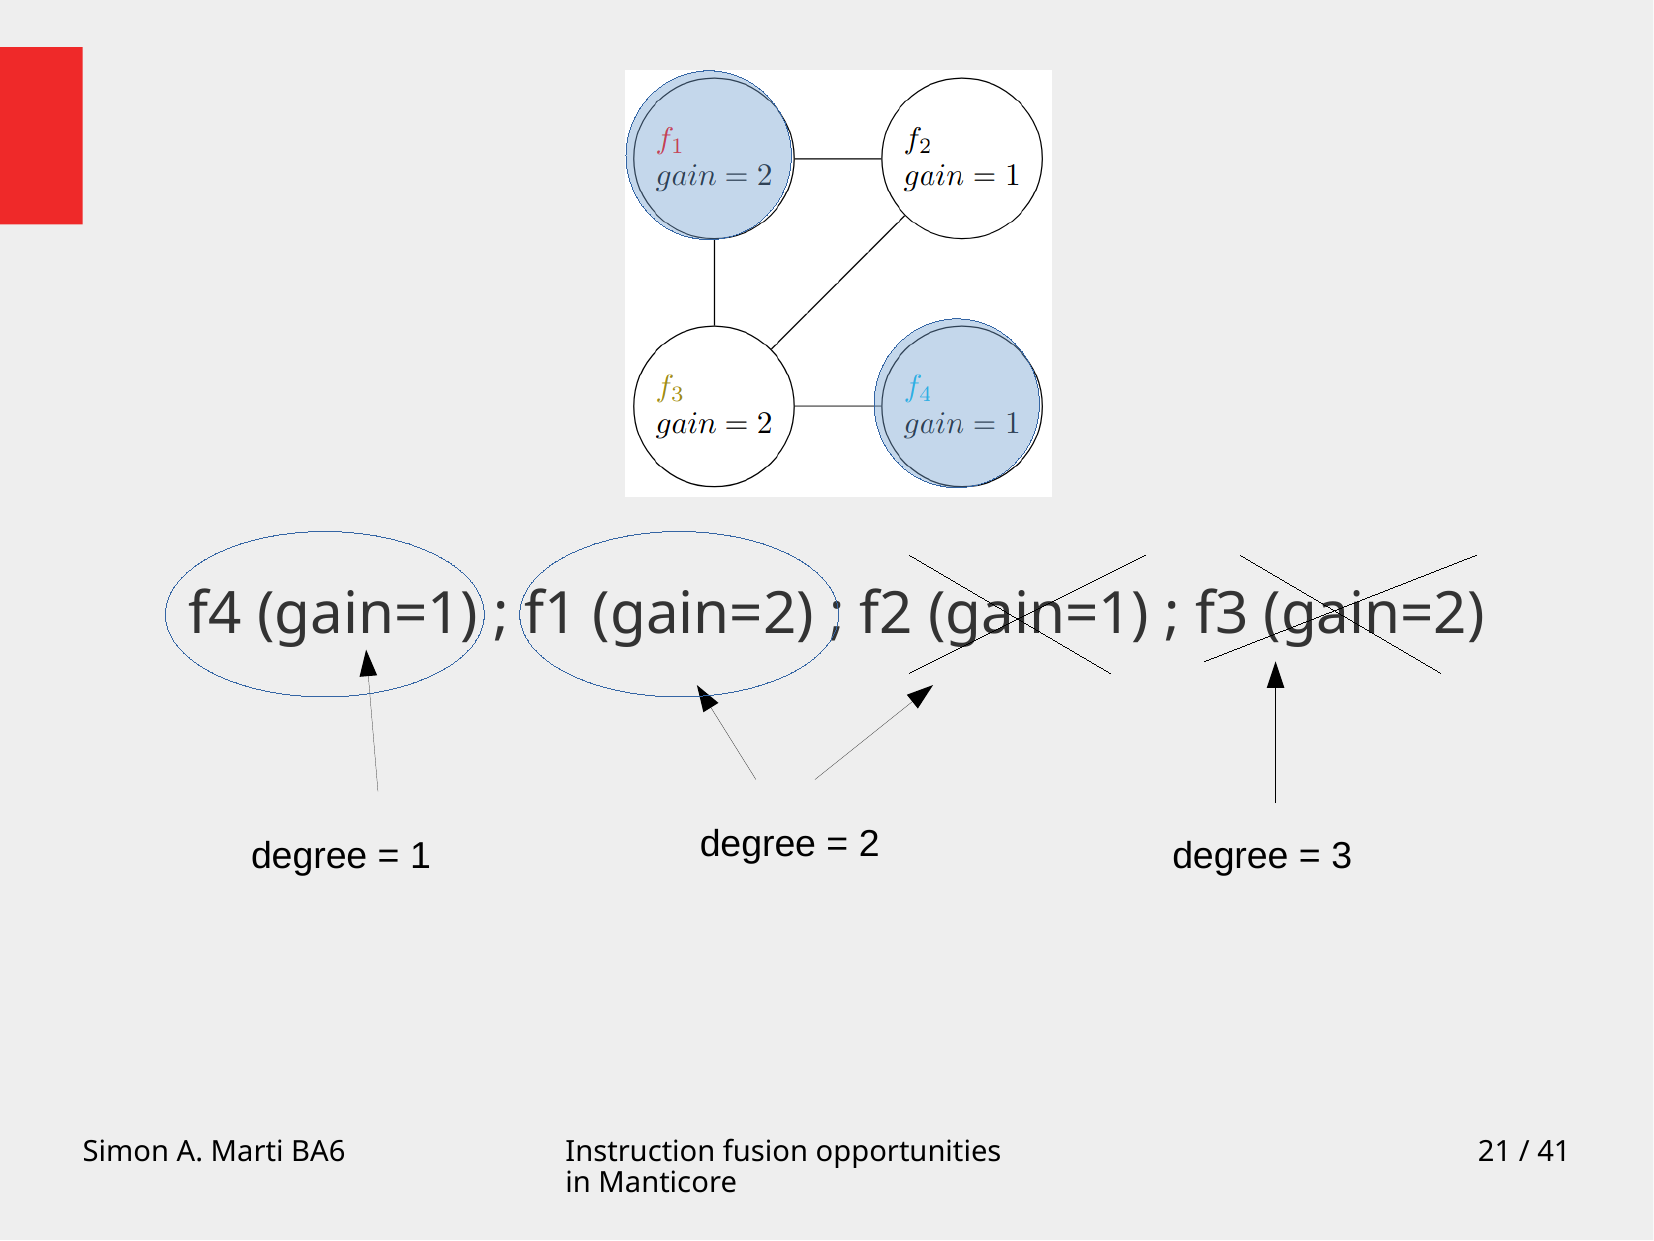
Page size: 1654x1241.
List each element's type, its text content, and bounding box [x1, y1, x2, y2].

list f4 (gain=1) ; f1 (gain=2) ; f2 (gain=1) ; f3 (gain=2) [118, 354, 1536, 1074]
text_box [519, 531, 839, 697]
text_box degree = 2 [685, 814, 981, 872]
text_box [165, 531, 485, 697]
text_box [625, 70, 792, 240]
text_box degree = 3 [1157, 826, 1453, 884]
text_box [874, 318, 1040, 488]
picture [625, 70, 1052, 497]
picture [625, 70, 703, 154]
text_box degree = 1 [236, 826, 532, 884]
